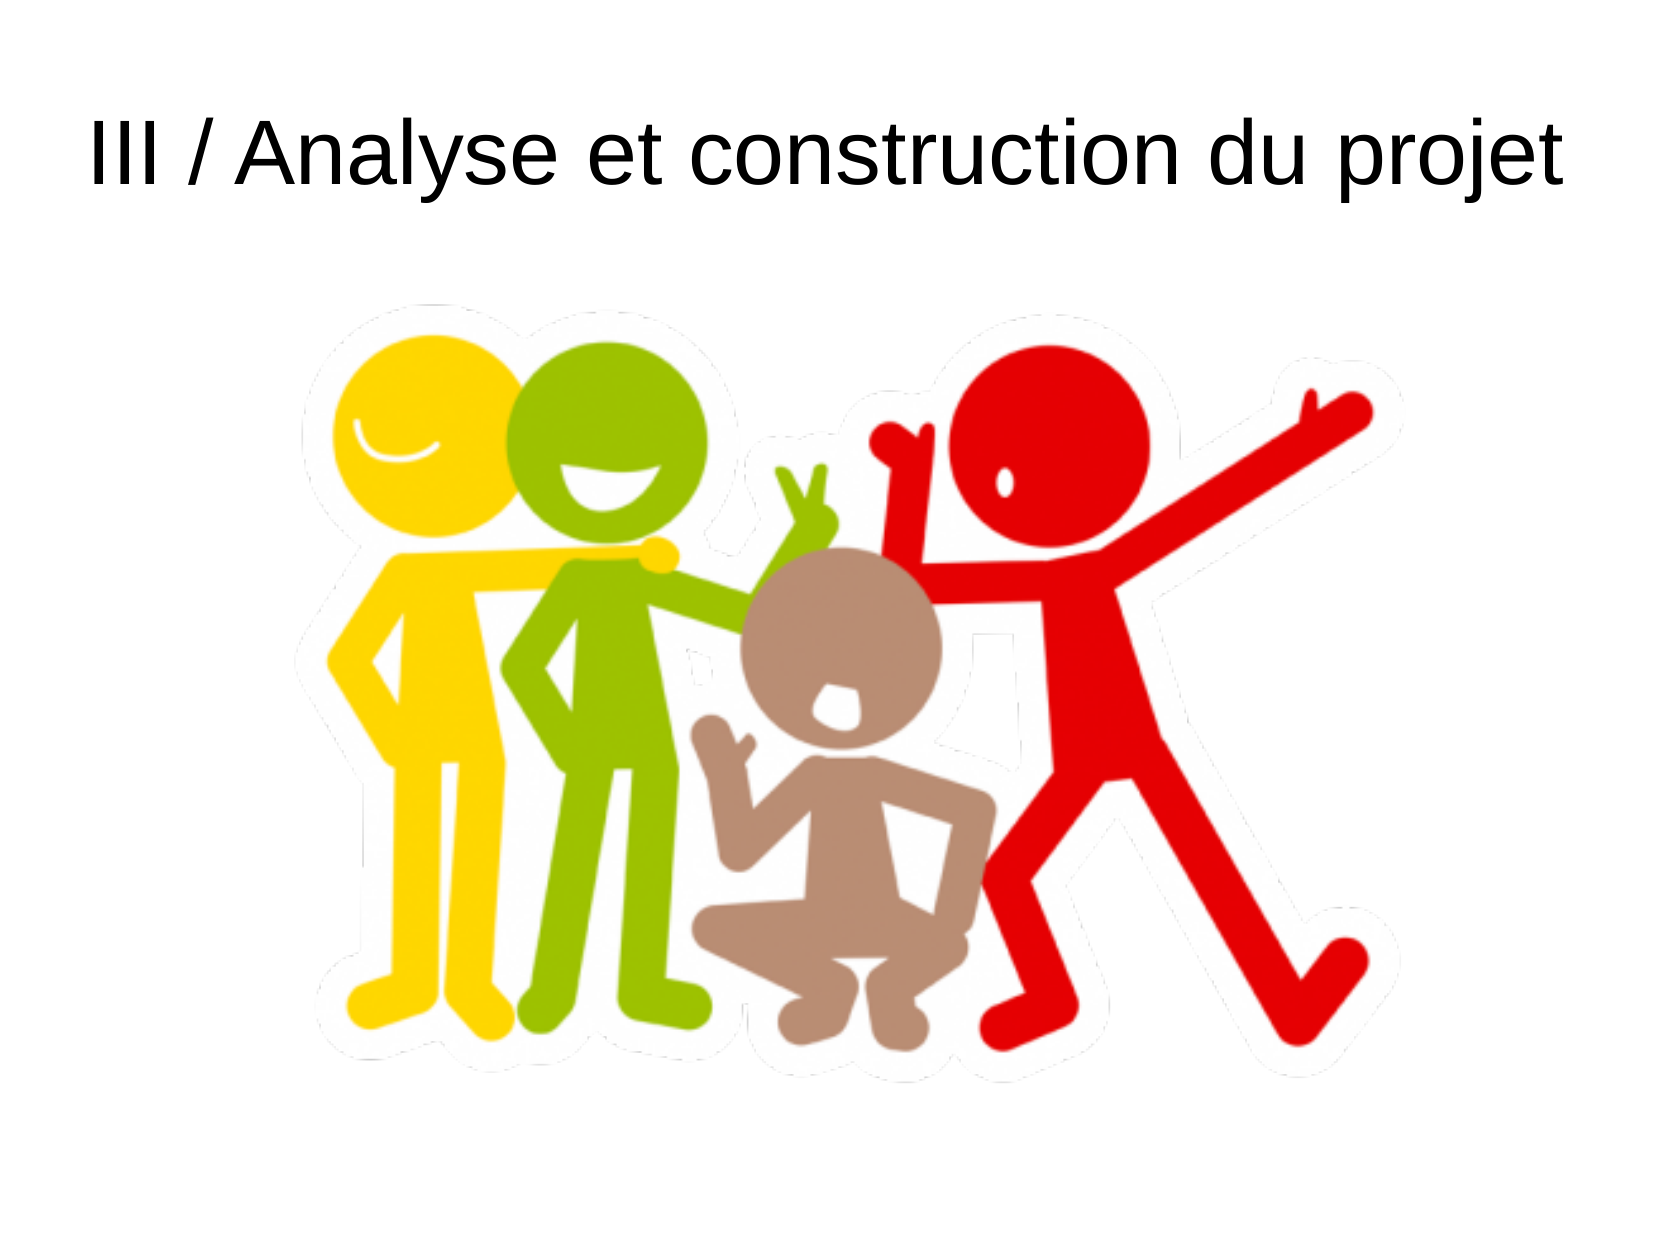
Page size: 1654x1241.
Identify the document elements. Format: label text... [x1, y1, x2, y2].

title III / Analyse et construction du projet [82, 49, 1571, 257]
picture [212, 245, 1477, 1111]
